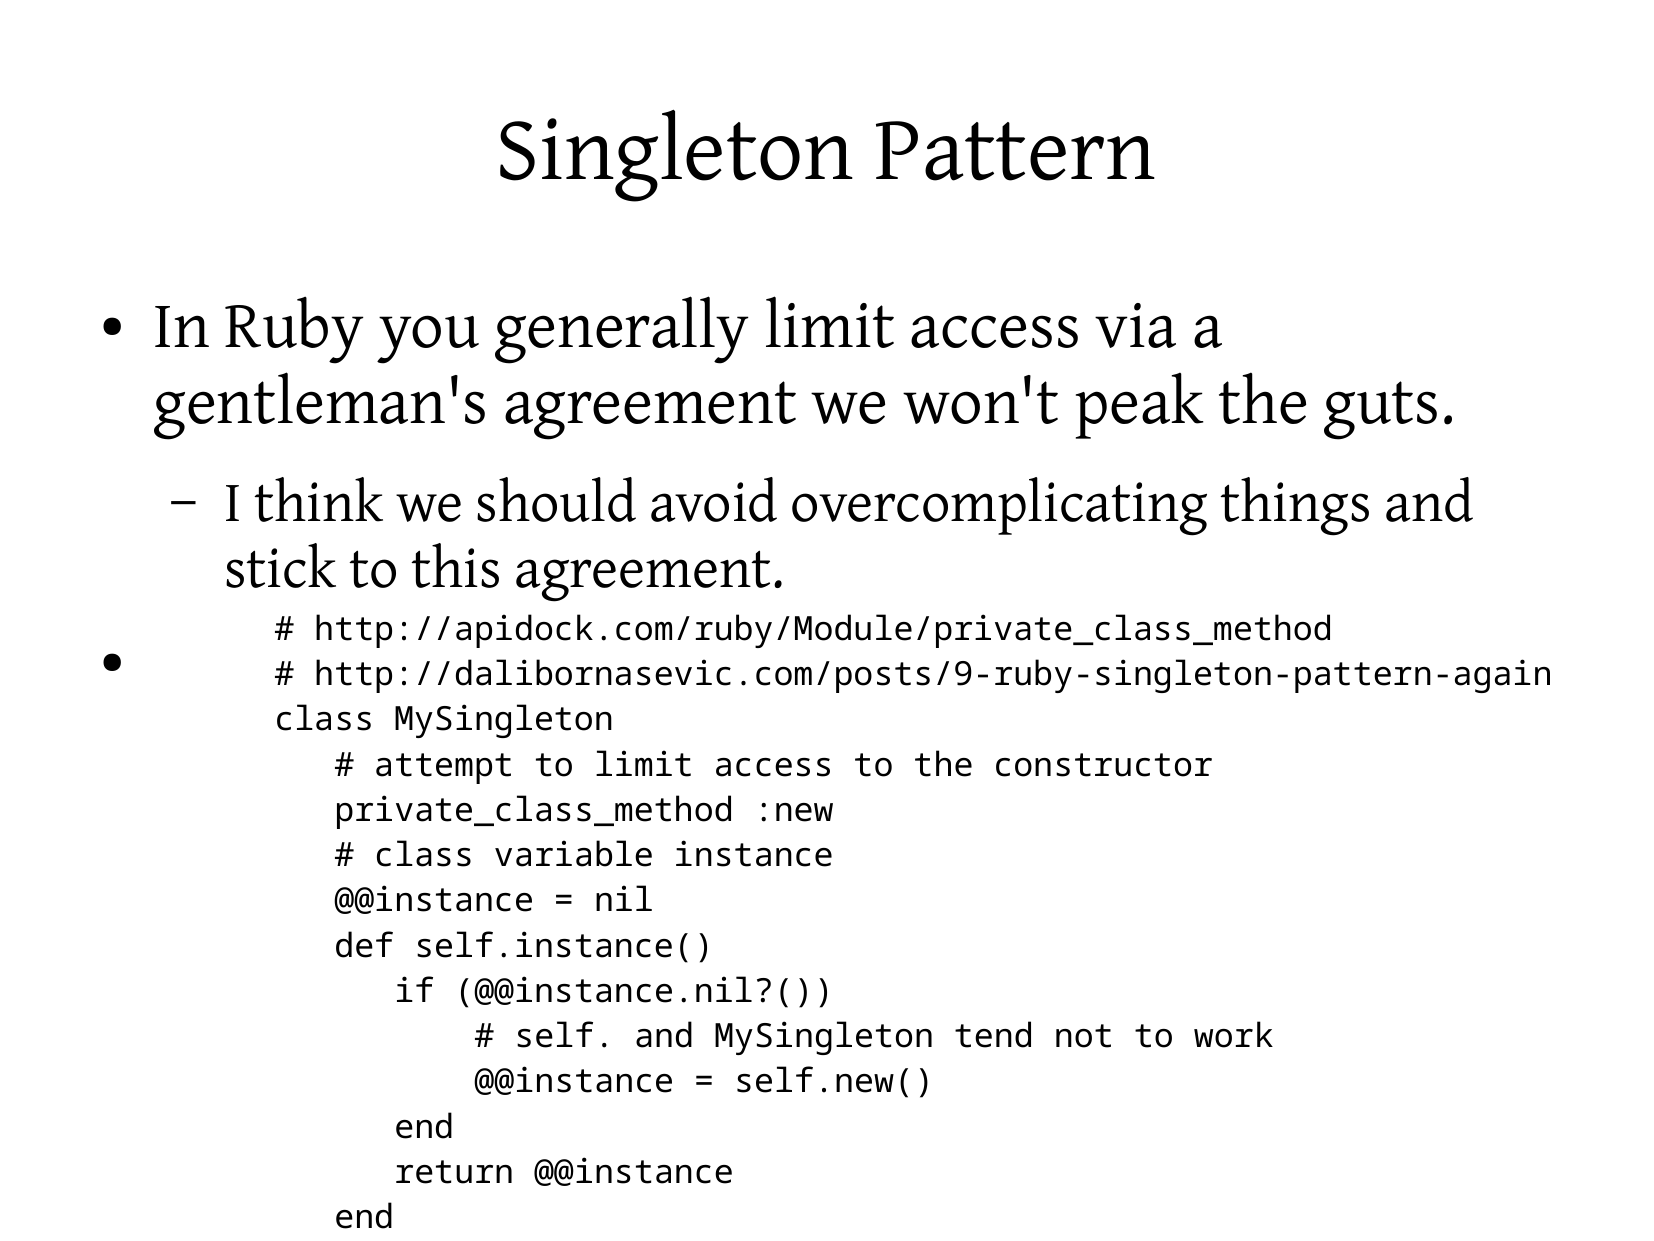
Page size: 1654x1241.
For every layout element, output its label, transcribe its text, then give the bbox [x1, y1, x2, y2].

text_box # http://apidock.com/ruby/Module/private_class_method # http://dalibornasevic.com/posts/9-ruby-singleton-pattern-again class MySingleton # attempt to limit access to the constructor private_class_method :new # class variable instance @@instance = nil def self.instance() if (@@instance.nil?()) # self. and MySingleton tend not to work @@instance = self.new() end return @@instance end end [259, 597, 1362, 1112]
list In Ruby you generally limit access via a gentleman's agreement we won't peak the guts. I think we should avoid overcomplicating things and stick to this agreement. [82, 290, 1538, 1010]
title Singleton Pattern [82, 49, 1571, 257]
